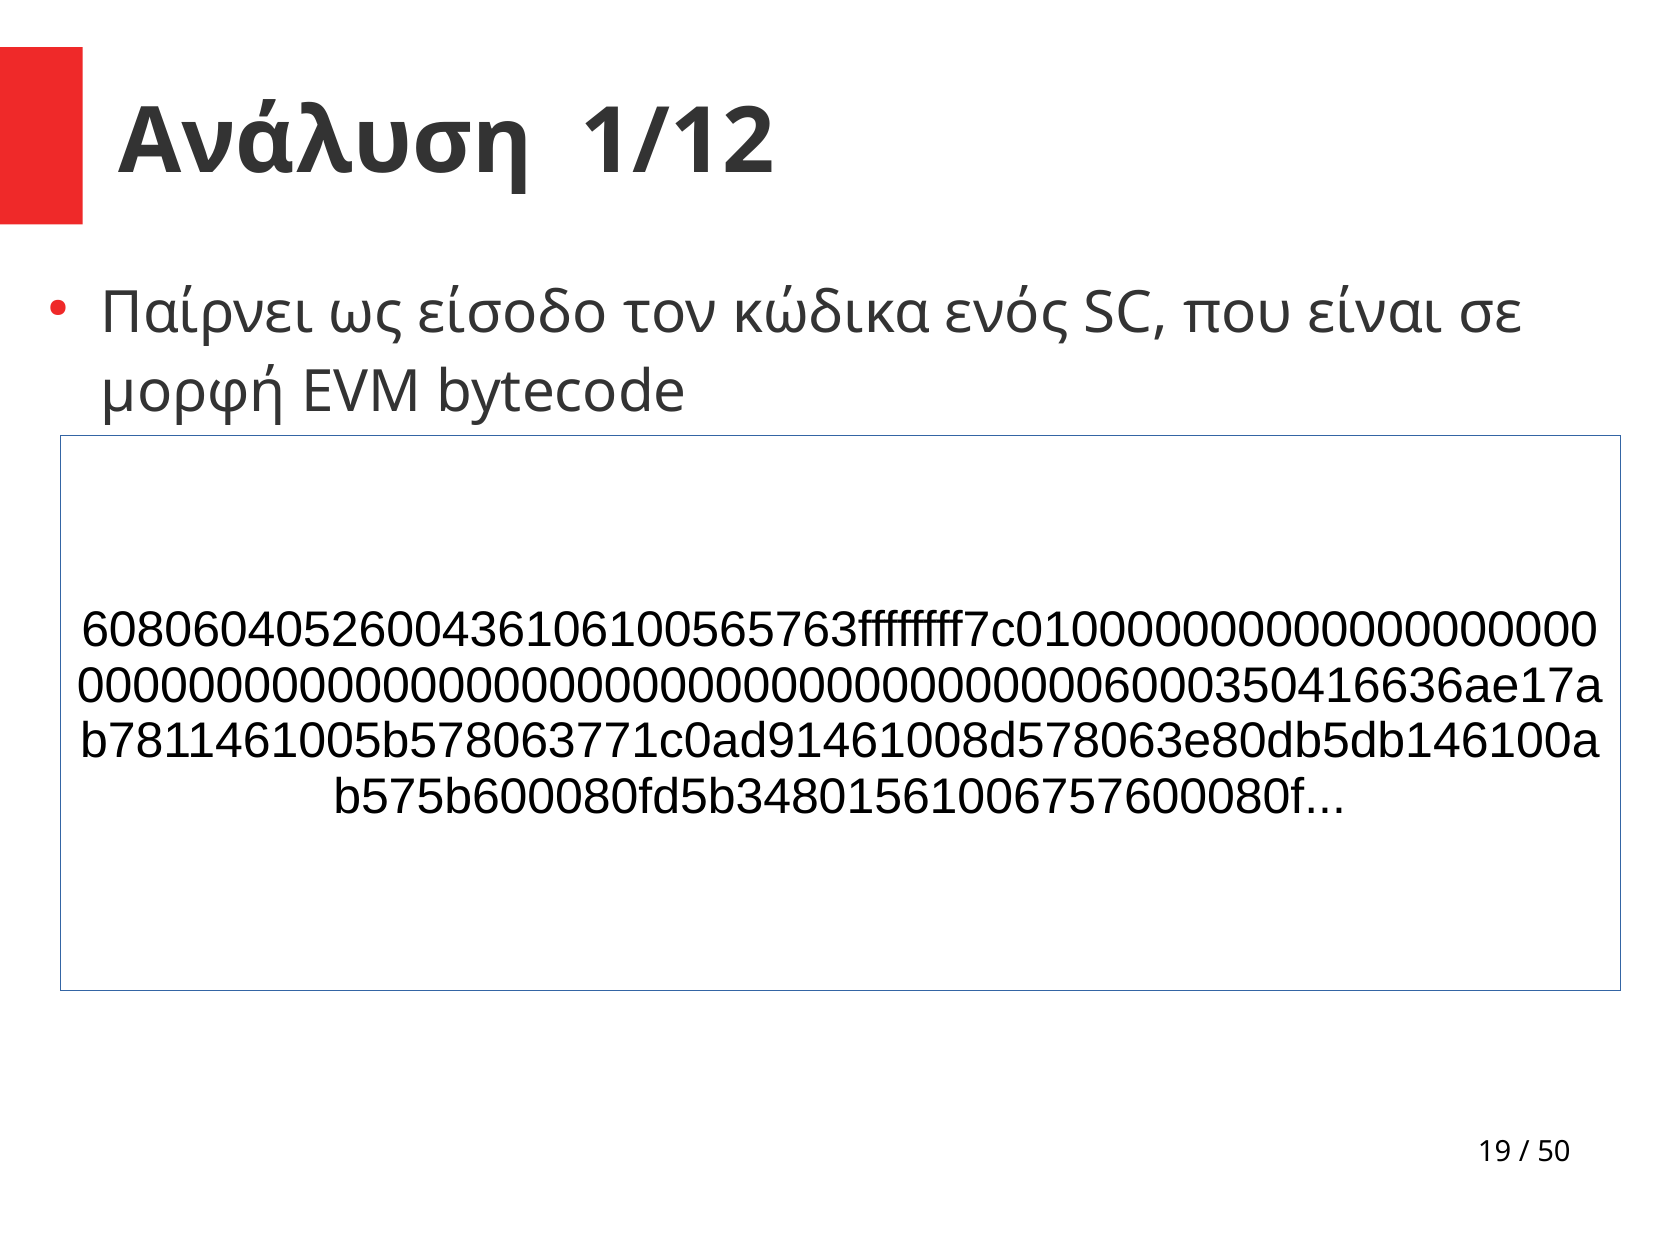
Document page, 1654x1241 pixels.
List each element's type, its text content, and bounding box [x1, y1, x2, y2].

title Ανάλυση 1/12 [118, 33, 1571, 241]
list Παίρνει ως είσοδο τον κώδικα ενός SC, που είναι σε μορφή EVM bytecode [30, 270, 1621, 436]
text_box 6080604052600436106100565763ffffffff7c01000000000000000000000000000000000000000000000000000000006000350416636ae17ab7811461005b578063771c0ad91461008d578063e80db5db146100ab575b600080fd5b34801561006757600080f... [60, 435, 1621, 991]
